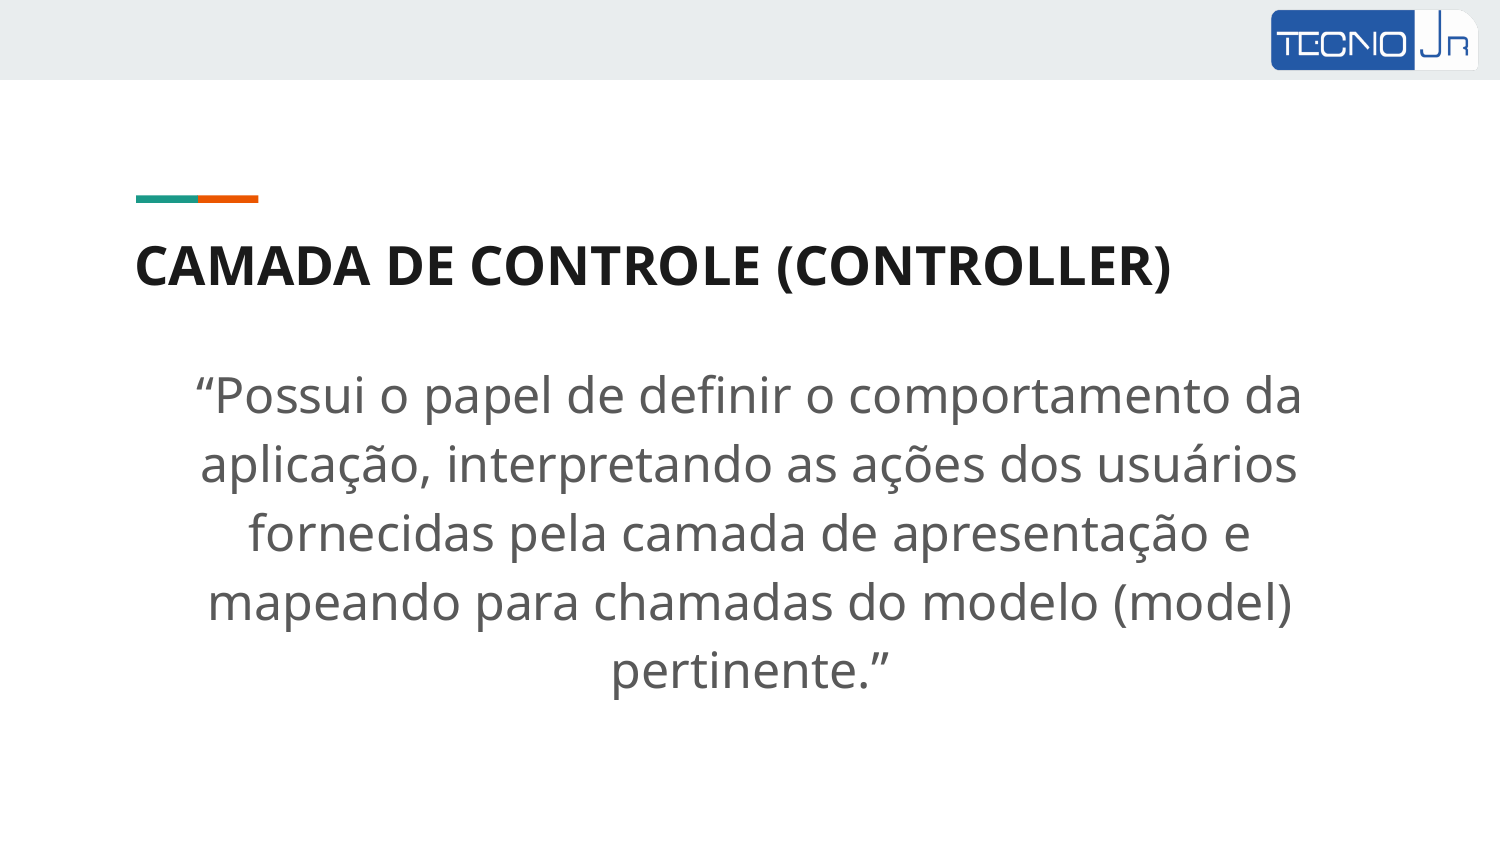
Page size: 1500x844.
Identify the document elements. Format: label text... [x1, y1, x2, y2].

list “Possui o papel de definir o comportamento da aplicação, interpretando as ações dos usuários fornecidas pela camada de apresentação e mapeando para chamadas do modelo (model) pertinente.” [119, 341, 1381, 712]
picture [1227, 0, 1500, 125]
title CAMADA DE CONTROLE (CONTROLLER) [119, 216, 1381, 305]
